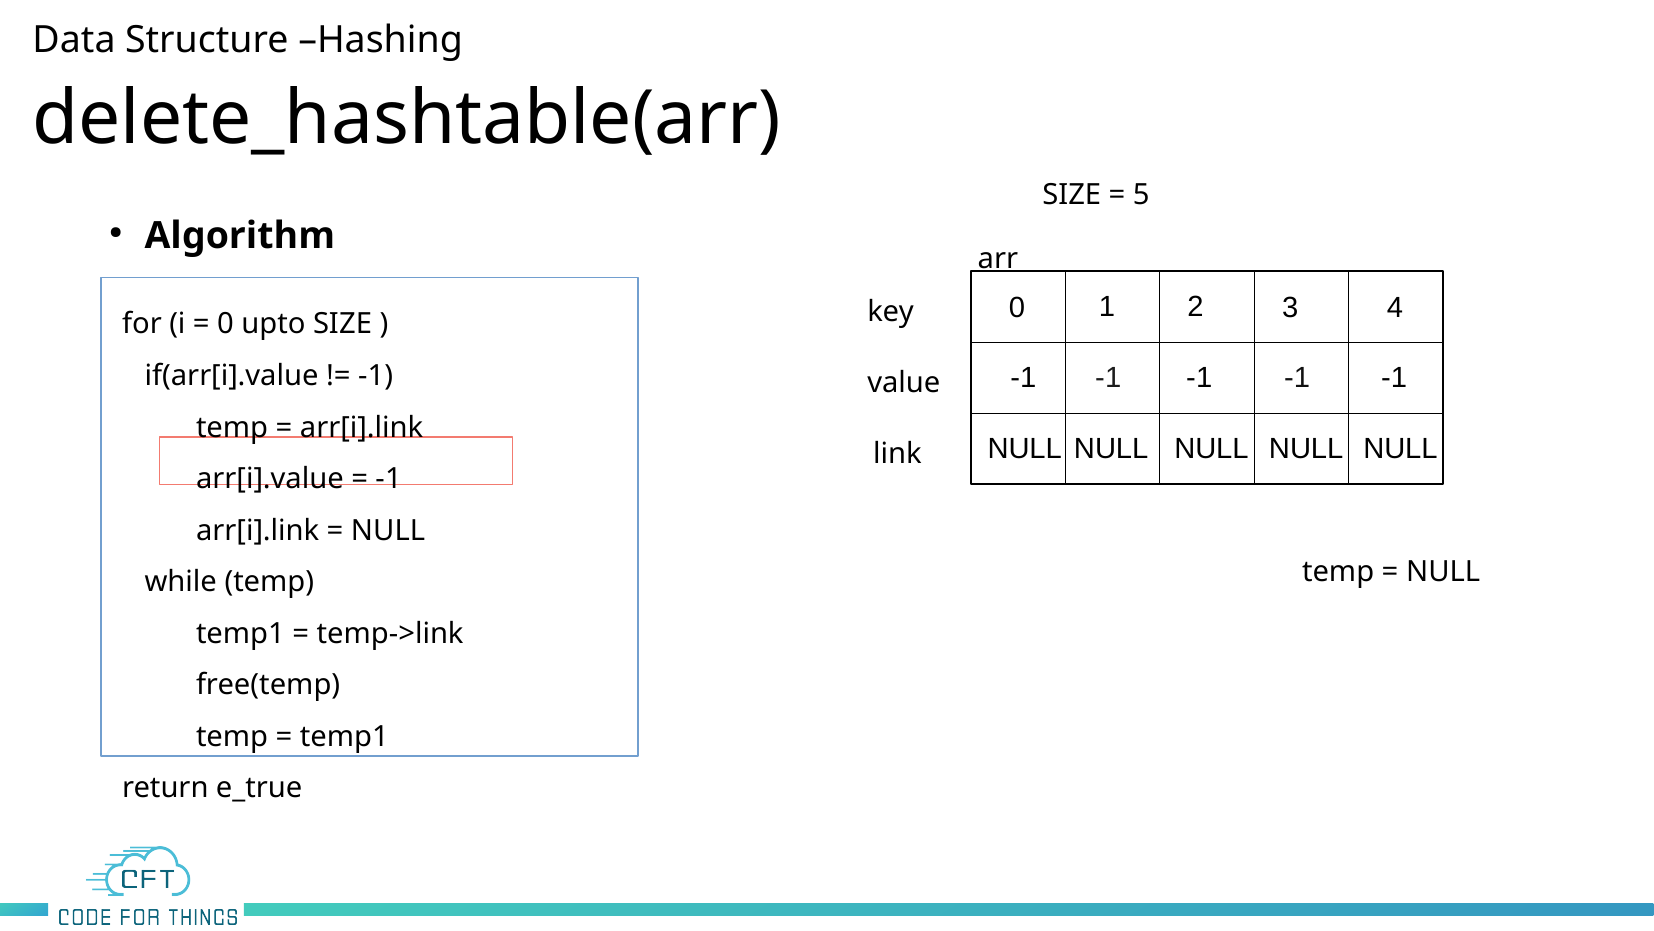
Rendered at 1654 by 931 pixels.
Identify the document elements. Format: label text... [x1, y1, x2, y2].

text_box arr [963, 230, 1141, 280]
text_box [970, 473, 1065, 484]
text_box temp = NULL [1287, 543, 1548, 593]
text_box -1 [1171, 353, 1228, 402]
text_box [1066, 473, 1159, 484]
text_box [1160, 343, 1254, 413]
text_box [1255, 473, 1348, 484]
text_box [1018, 414, 1065, 424]
text_box [100, 277, 638, 756]
text_box [1349, 271, 1444, 342]
text_box link [858, 424, 1004, 474]
text_box [1160, 271, 1254, 342]
text_box [1349, 473, 1444, 484]
text_box [1066, 414, 1159, 424]
text_box key [852, 283, 1018, 353]
text_box for (i = 0 upto SIZE ) if(arr[i].value != -1) temp = arr[i].link arr[i].value = -1 arr[i].link = NULL while (temp) temp1 = temp->link free(temp) temp = temp1 return e_true [107, 295, 851, 886]
text_box NULL [1059, 424, 1164, 473]
title Data Structure –Hashing delete_hashtable(arr) [32, 12, 1630, 166]
text_box [970, 280, 1065, 342]
text_box [1255, 414, 1348, 424]
text_box 3 [1267, 283, 1314, 331]
text_box SIZE = 5 [1027, 166, 1205, 216]
text_box [1160, 473, 1254, 484]
text_box NULL [1164, 424, 1254, 473]
text_box 2 [1172, 282, 1219, 331]
text_box NULL [1348, 424, 1453, 473]
text_box -1 [1269, 353, 1325, 402]
text_box [1255, 343, 1348, 413]
text_box [1349, 343, 1444, 413]
text_box [1018, 343, 1065, 413]
text_box -1 [1366, 353, 1422, 402]
text_box NULL [1254, 424, 1348, 473]
text_box 0 [994, 283, 1041, 332]
text_box [1349, 414, 1444, 424]
text_box value [852, 353, 1018, 437]
text_box [1255, 271, 1348, 342]
text_box -1 [1080, 353, 1136, 402]
text_box 1 [1084, 282, 1131, 331]
text_box -1 [995, 353, 1052, 402]
text_box 4 [1372, 283, 1419, 331]
picture [59, 846, 237, 925]
text_box Algorithm [94, 200, 886, 269]
text_box [1160, 414, 1254, 424]
text_box [1066, 271, 1159, 342]
text_box [1066, 343, 1159, 413]
text_box NULL [972, 424, 1059, 473]
